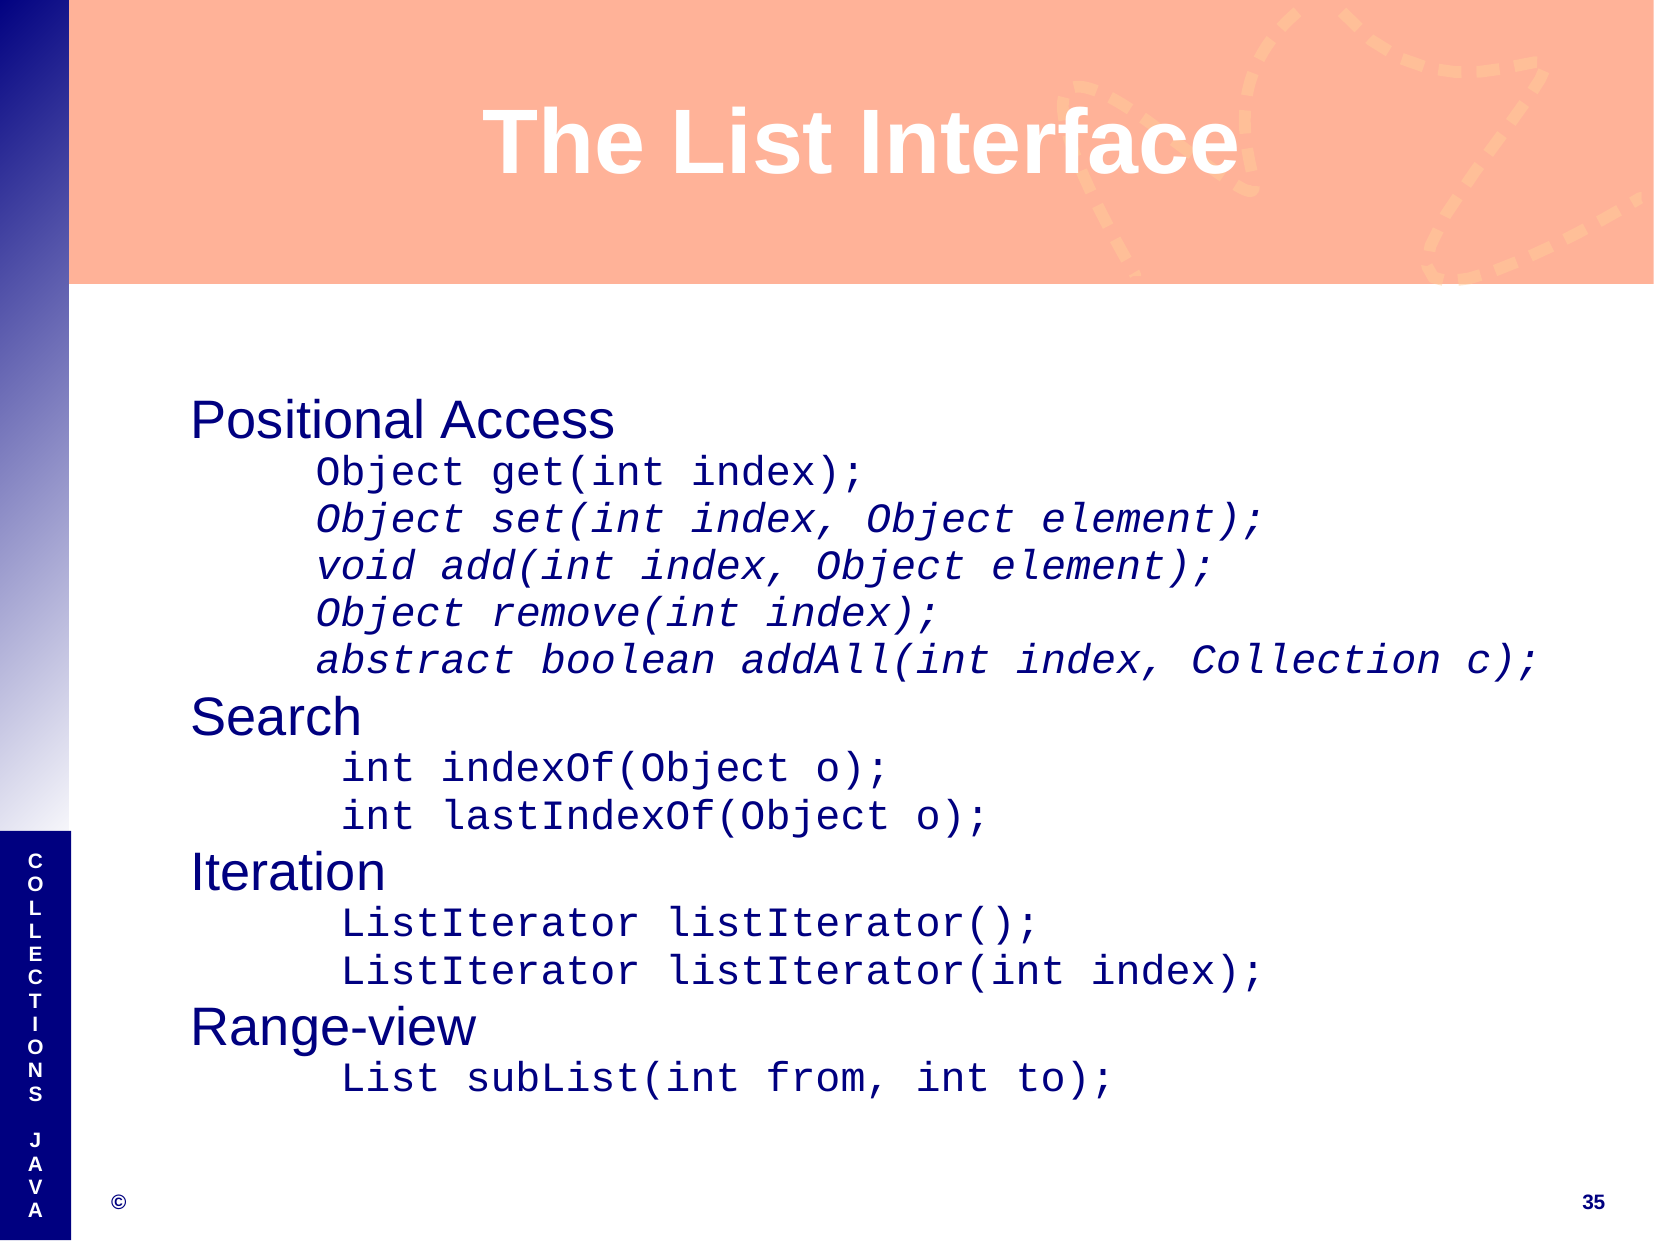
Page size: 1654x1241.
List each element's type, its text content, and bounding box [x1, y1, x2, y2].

list Positional Access Object get(int index); Object set(int index, Object element); void add(int index, Object element); Object remove(int index); abstract boolean addAll(int index, Collection c); Search int indexOf(Object o); int lastIndexOf(Object o); Iteration ListIterator listIterator(); ListIterator listIterator(int index); Range-view List subList(int from, int to); [172, 389, 1552, 1105]
text_box C O L L E C T I O N S J A V A [0, 830, 71, 1241]
title The List Interface [70, 37, 1654, 246]
